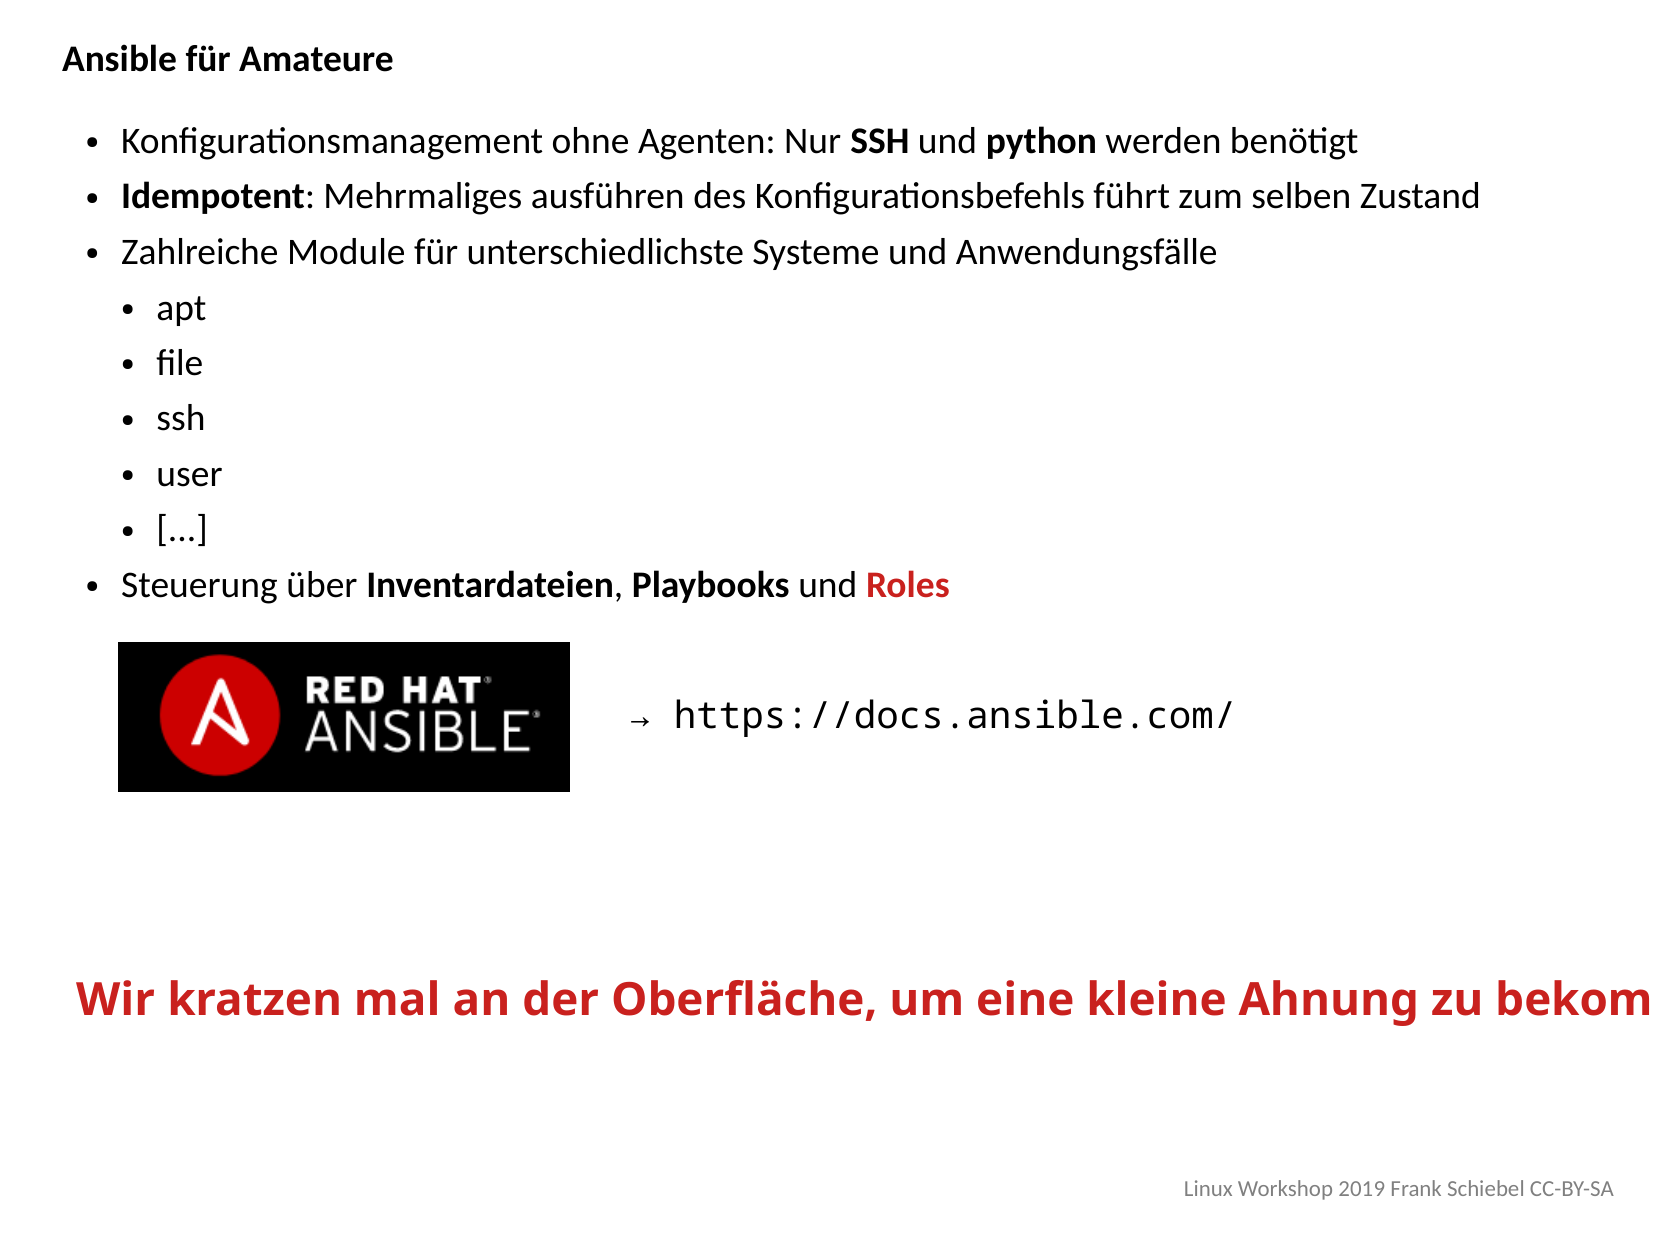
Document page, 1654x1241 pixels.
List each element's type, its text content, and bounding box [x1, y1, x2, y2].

text_box → https://docs.ansible.com/ [614, 681, 1430, 792]
text_box Ansible für Amateure [47, 35, 410, 88]
text_box Konfigurationsmanagement ohne Agenten: Nur SSH und python werden benötigt Idempotent: Mehrmaliges ausführen des Konfigurationsbefehls führt zum selben Zustand Zahlreiche Module für unterschiedlichste Systeme und Anwendungsfälle apt file ssh user [...] Steuerung über Inventardateien, Playbooks und Roles [70, 117, 1524, 615]
picture [118, 642, 570, 792]
text_box Wir kratzen mal an der Oberfläche, um eine kleine Ahnung zu bekommen... [61, 959, 1619, 1030]
